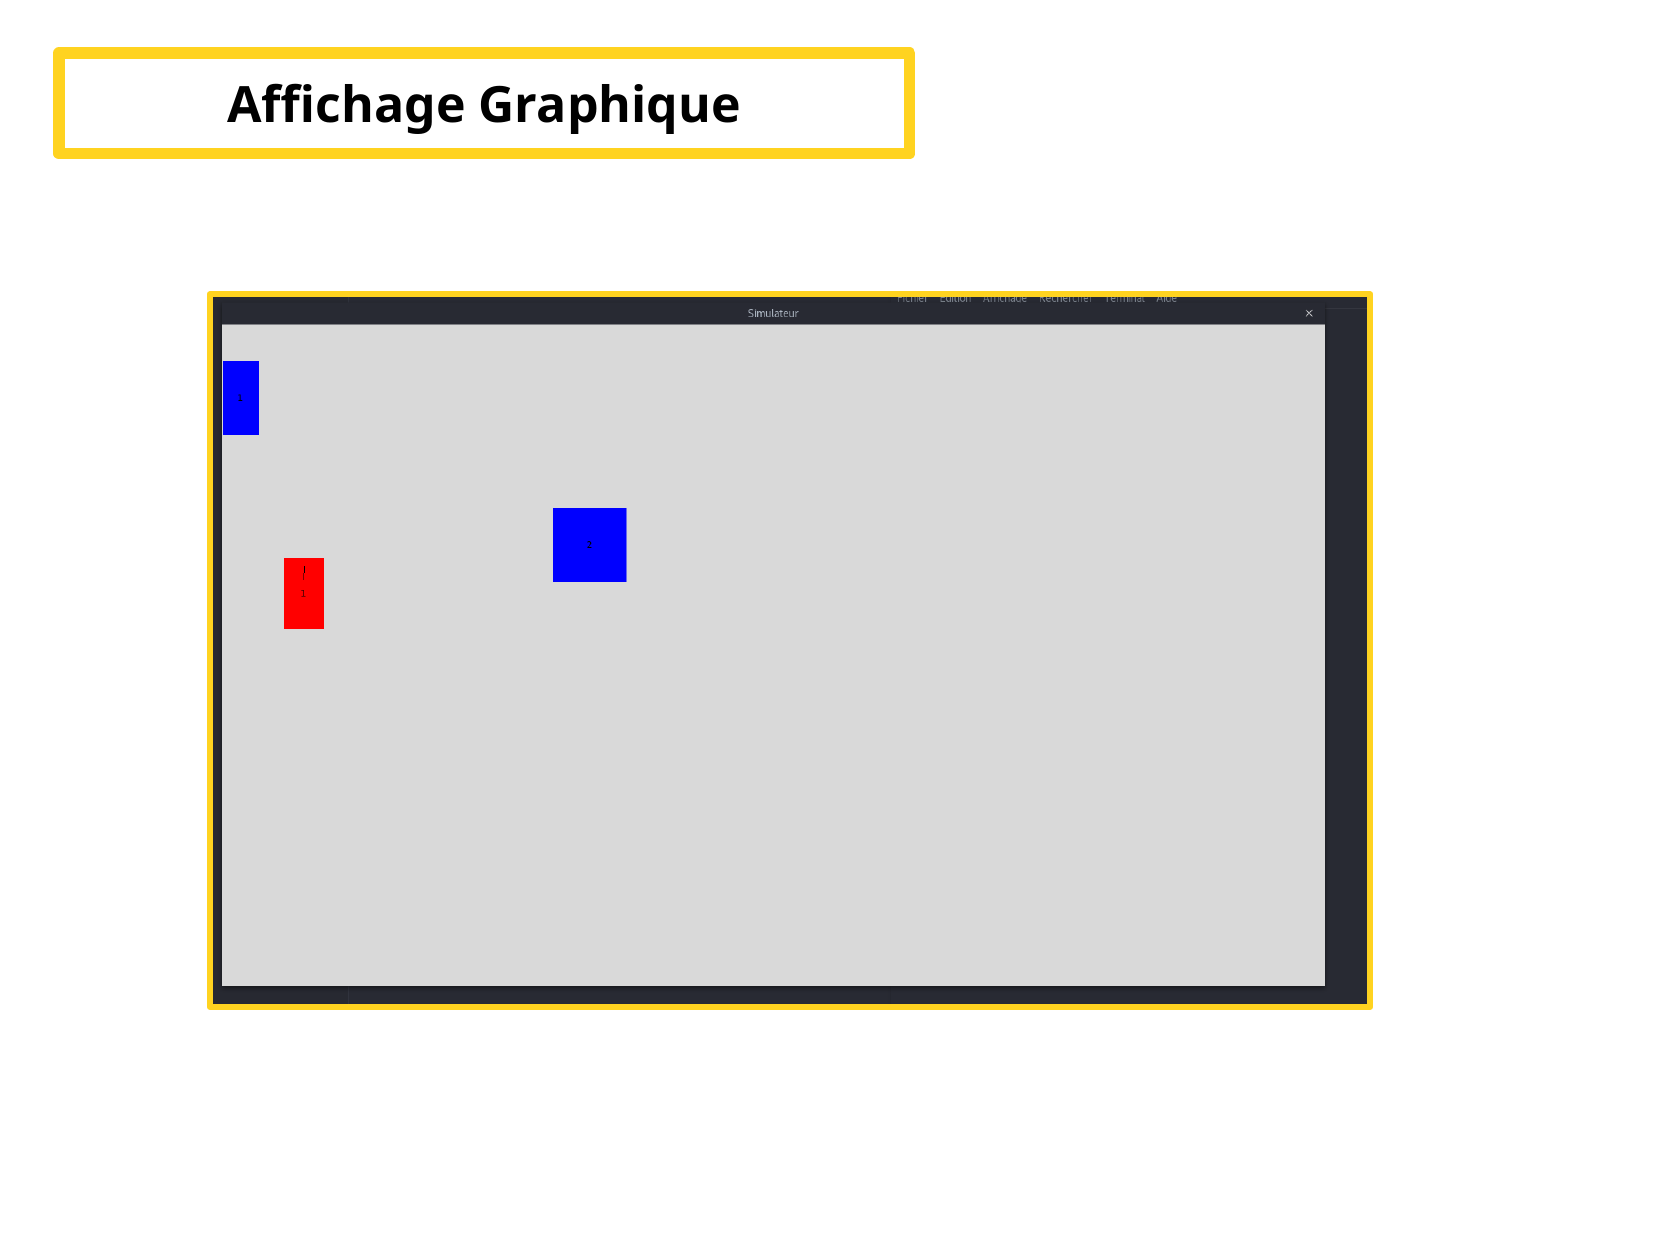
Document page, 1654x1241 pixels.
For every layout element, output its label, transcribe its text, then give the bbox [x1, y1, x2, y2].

picture [212, 297, 1368, 1004]
title Affichage Graphique [59, 53, 910, 154]
